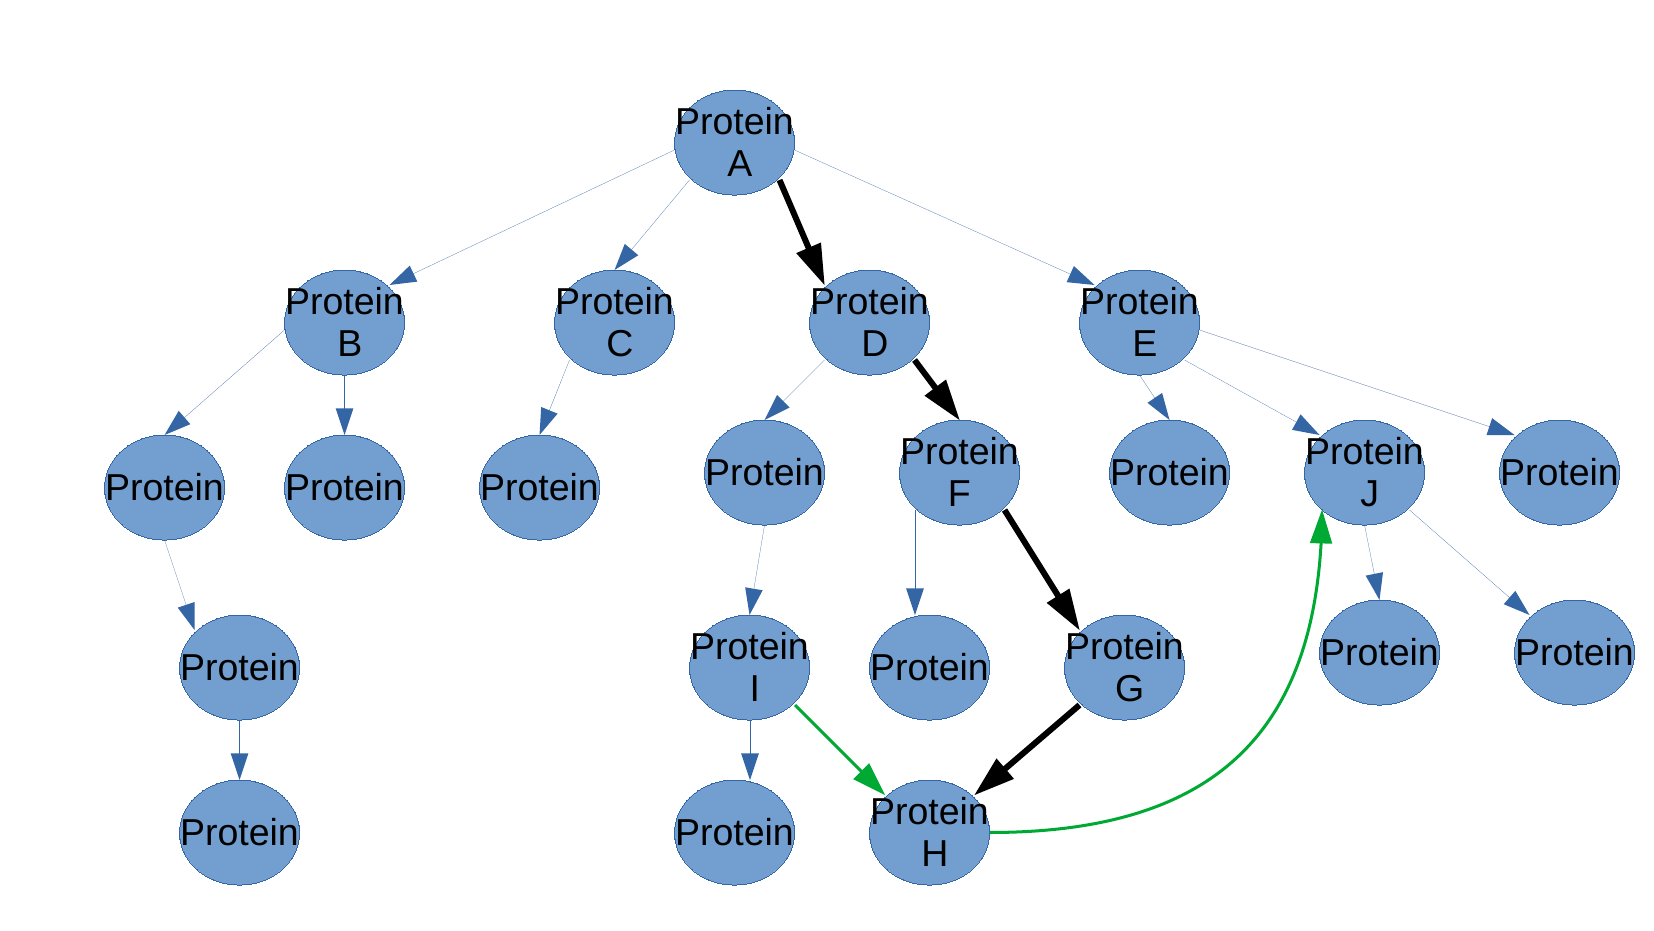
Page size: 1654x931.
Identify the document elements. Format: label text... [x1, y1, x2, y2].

text_box Protein [104, 435, 225, 541]
text_box Protein [479, 435, 600, 541]
text_box Protein [179, 780, 300, 886]
text_box Protein [674, 780, 795, 886]
text_box Protein G [1064, 615, 1185, 721]
text_box Protein F [899, 420, 1020, 526]
text_box Protein [1499, 420, 1620, 526]
text_box Protein [179, 615, 300, 721]
text_box Protein B [284, 270, 405, 376]
text_box Protein I [689, 615, 810, 721]
text_box Protein J [1304, 420, 1425, 526]
text_box Protein D [809, 270, 930, 376]
text_box Protein [1514, 600, 1635, 706]
text_box Protein [1109, 420, 1230, 526]
text_box Protein A [674, 90, 795, 196]
text_box Protein C [554, 270, 675, 376]
text_box Protein [869, 615, 990, 721]
text_box Protein [704, 420, 825, 526]
text_box Protein H [869, 780, 990, 886]
text_box Protein [1319, 600, 1440, 706]
text_box Protein [284, 435, 405, 541]
text_box Protein E [1079, 270, 1200, 376]
